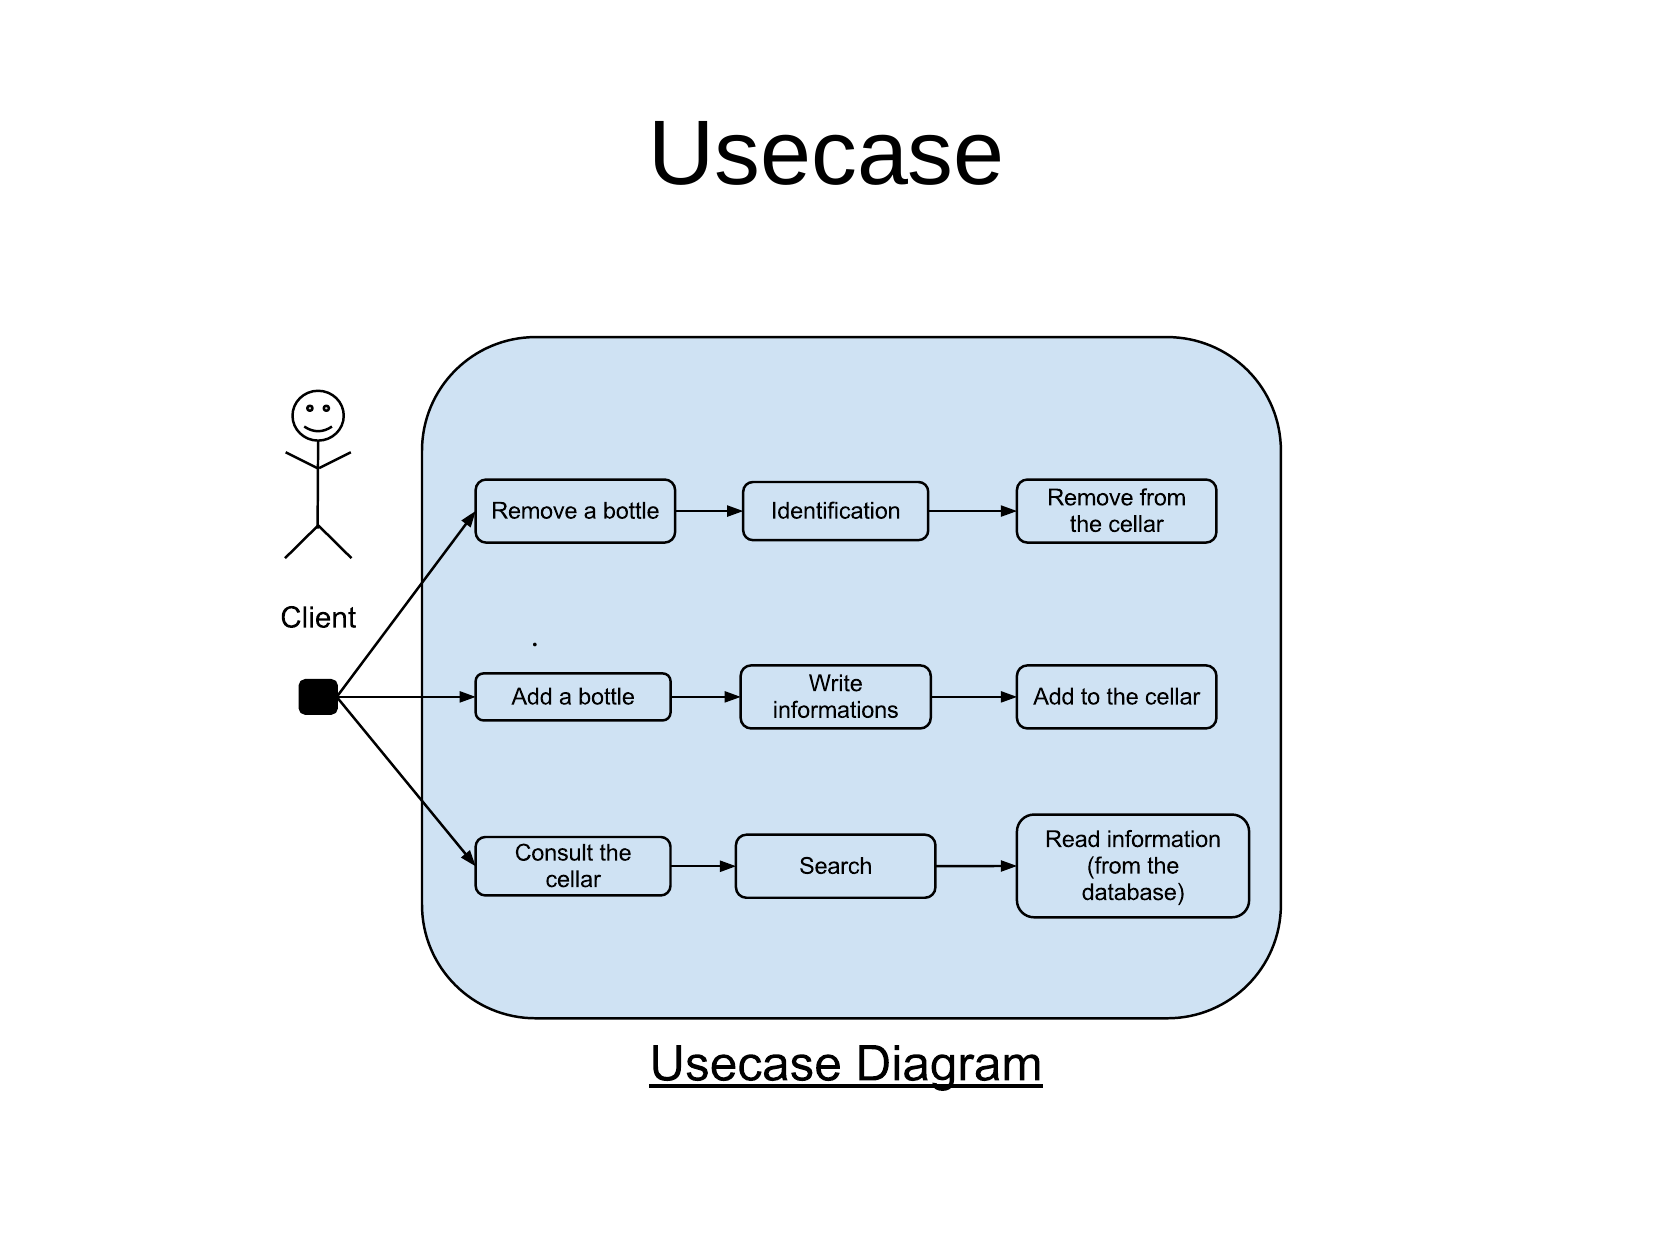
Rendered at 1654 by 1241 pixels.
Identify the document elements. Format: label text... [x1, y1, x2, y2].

title Usecase [82, 49, 1571, 257]
picture [232, 214, 1418, 1123]
